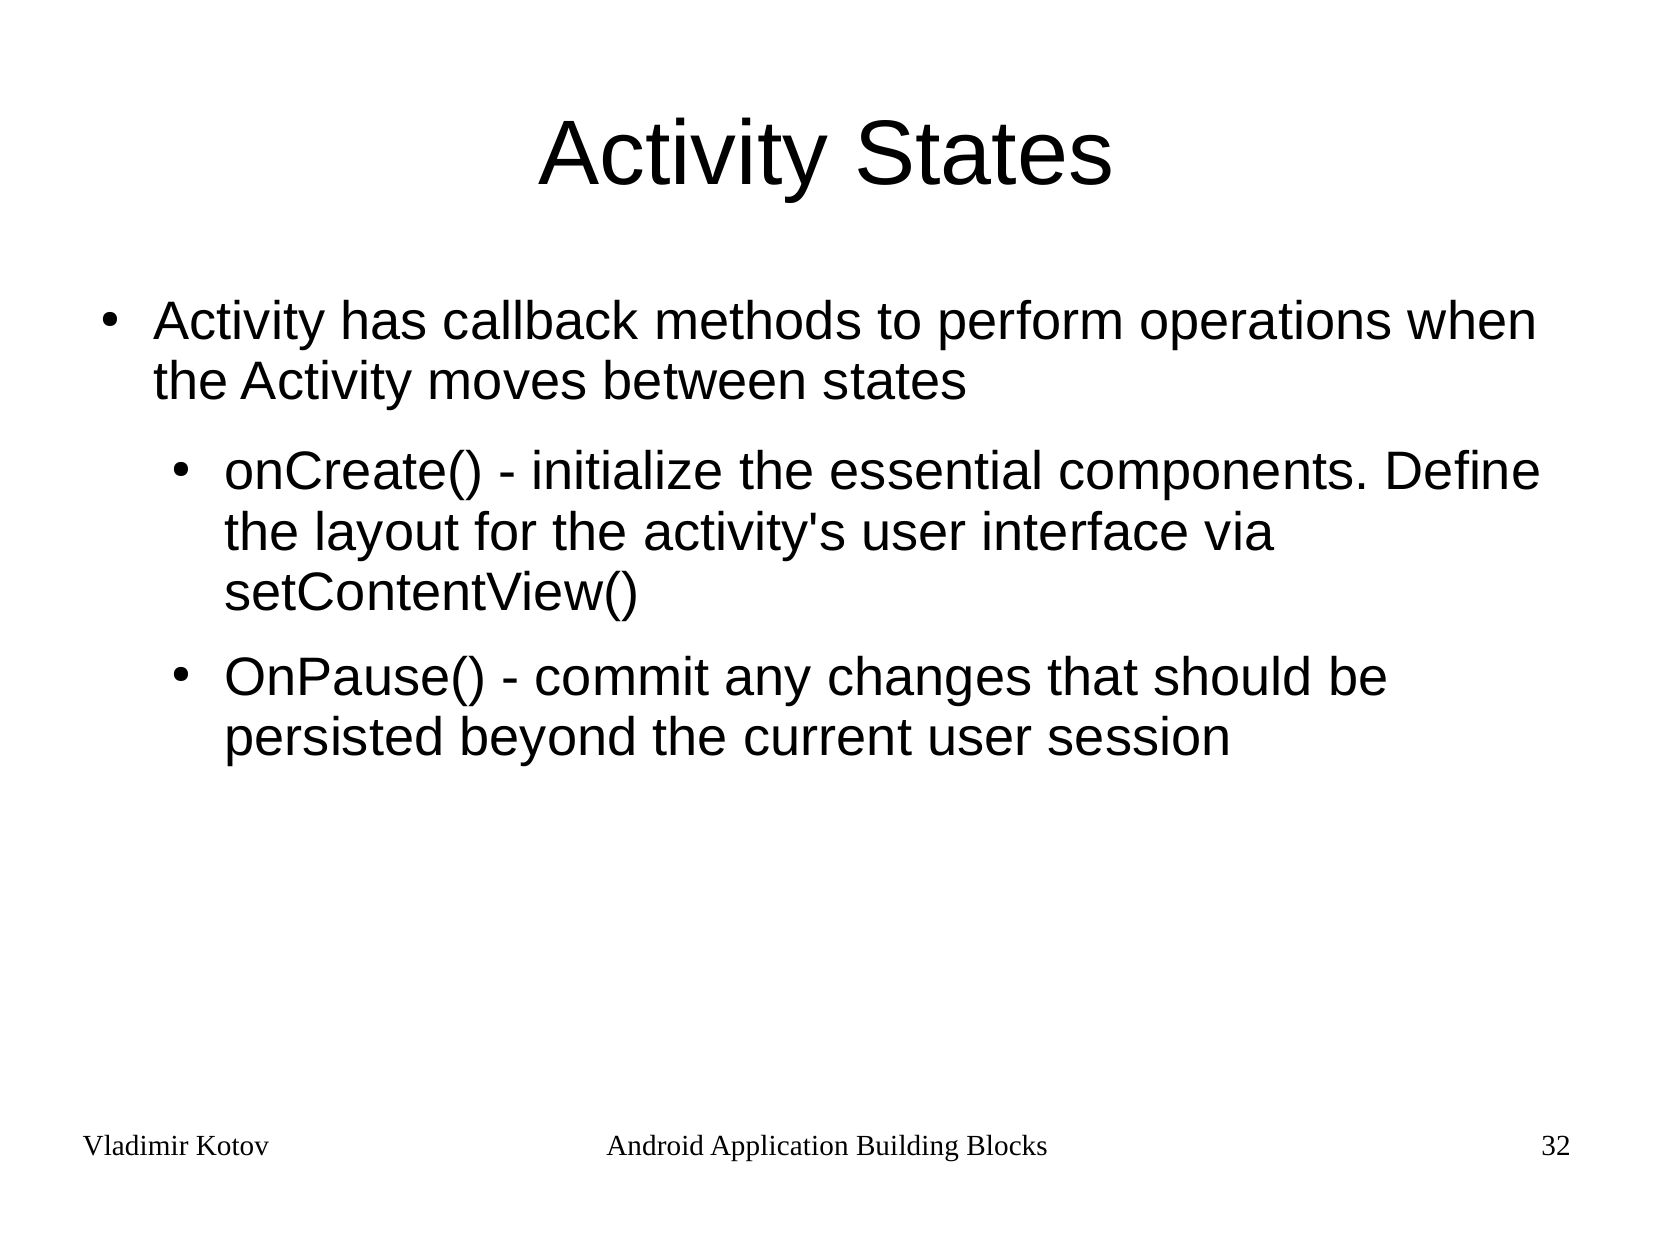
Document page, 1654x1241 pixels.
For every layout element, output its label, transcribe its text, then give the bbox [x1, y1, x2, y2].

list Activity has callback methods to perform operations when the Activity moves between states onCreate() - initialize the essential components. Define the layout for the activity's user interface via setContentView() OnPause() - commit any changes that should be persisted beyond the current user session [82, 290, 1571, 1109]
title Activity States [82, 49, 1571, 257]
